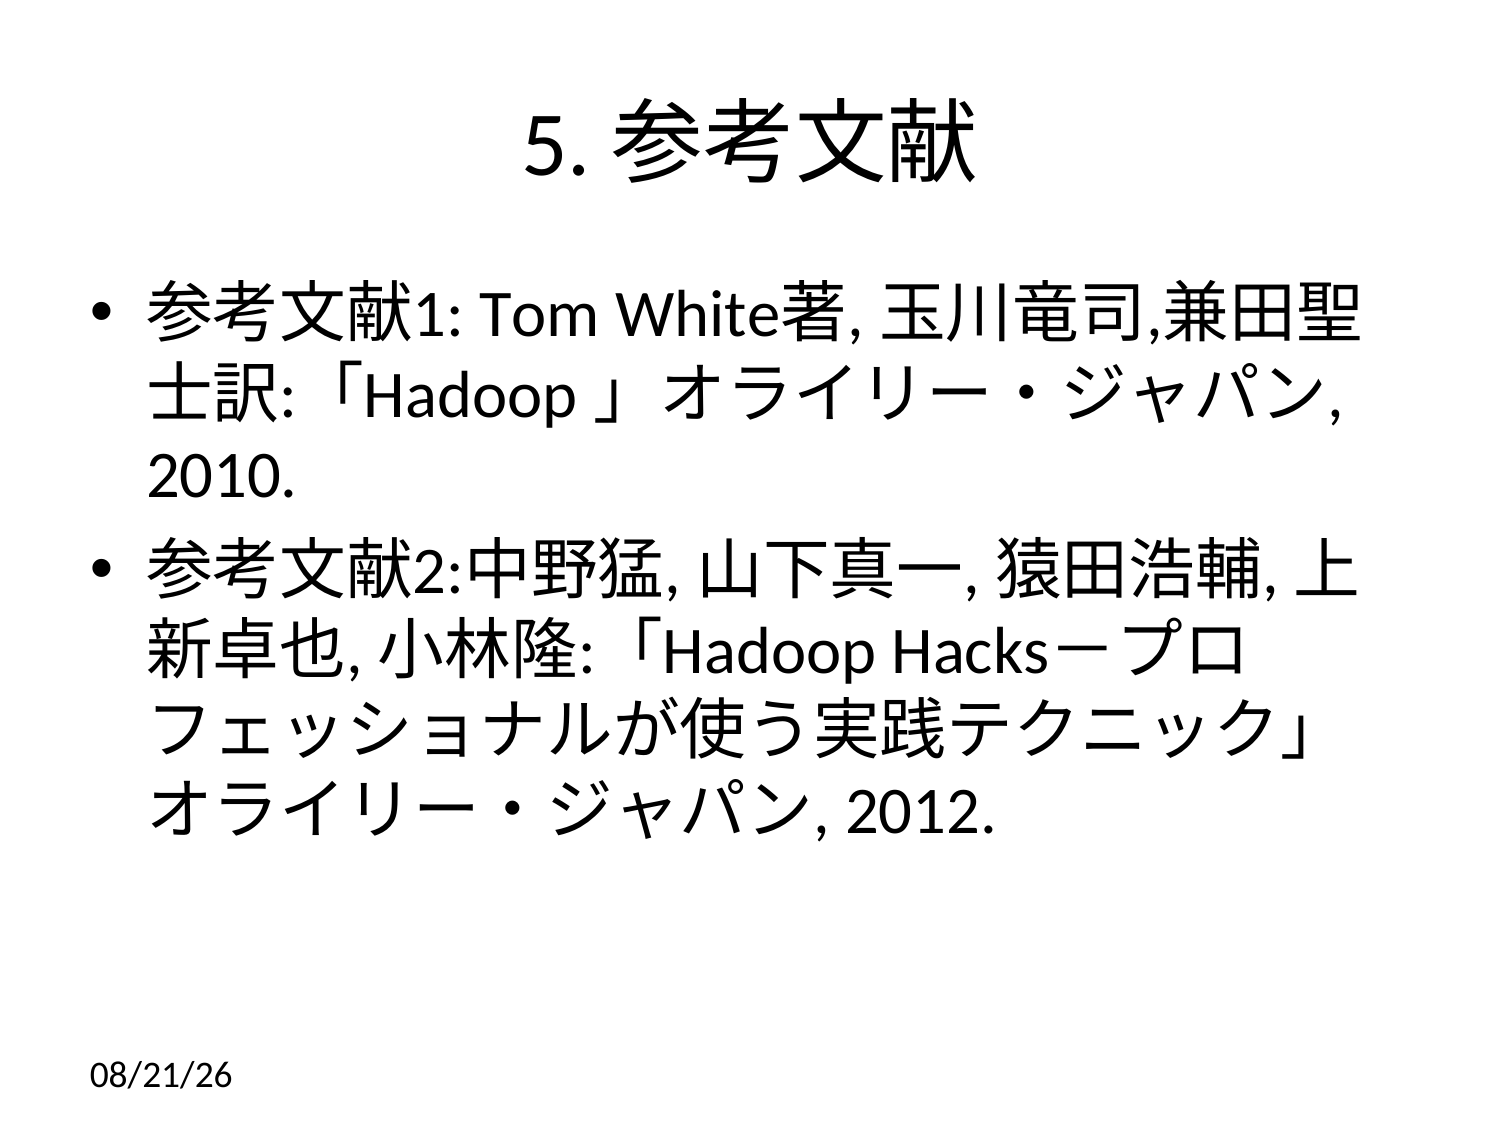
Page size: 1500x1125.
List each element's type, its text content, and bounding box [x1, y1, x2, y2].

list 参考文献1: Tom White著, 玉川竜司,兼田聖士訳:「Hadoop 」オライリー・ジャパン, 2010. 参考文献2:中野猛, 山下真一, 猿田浩輔, 上新卓也, 小林隆:「Hadoop Hacks－プロフェッショナルが使う実践テクニック」オライリー・ジャパン, 2012. [75, 262, 1426, 1006]
title 5. 参考文献 [75, 21, 1426, 257]
